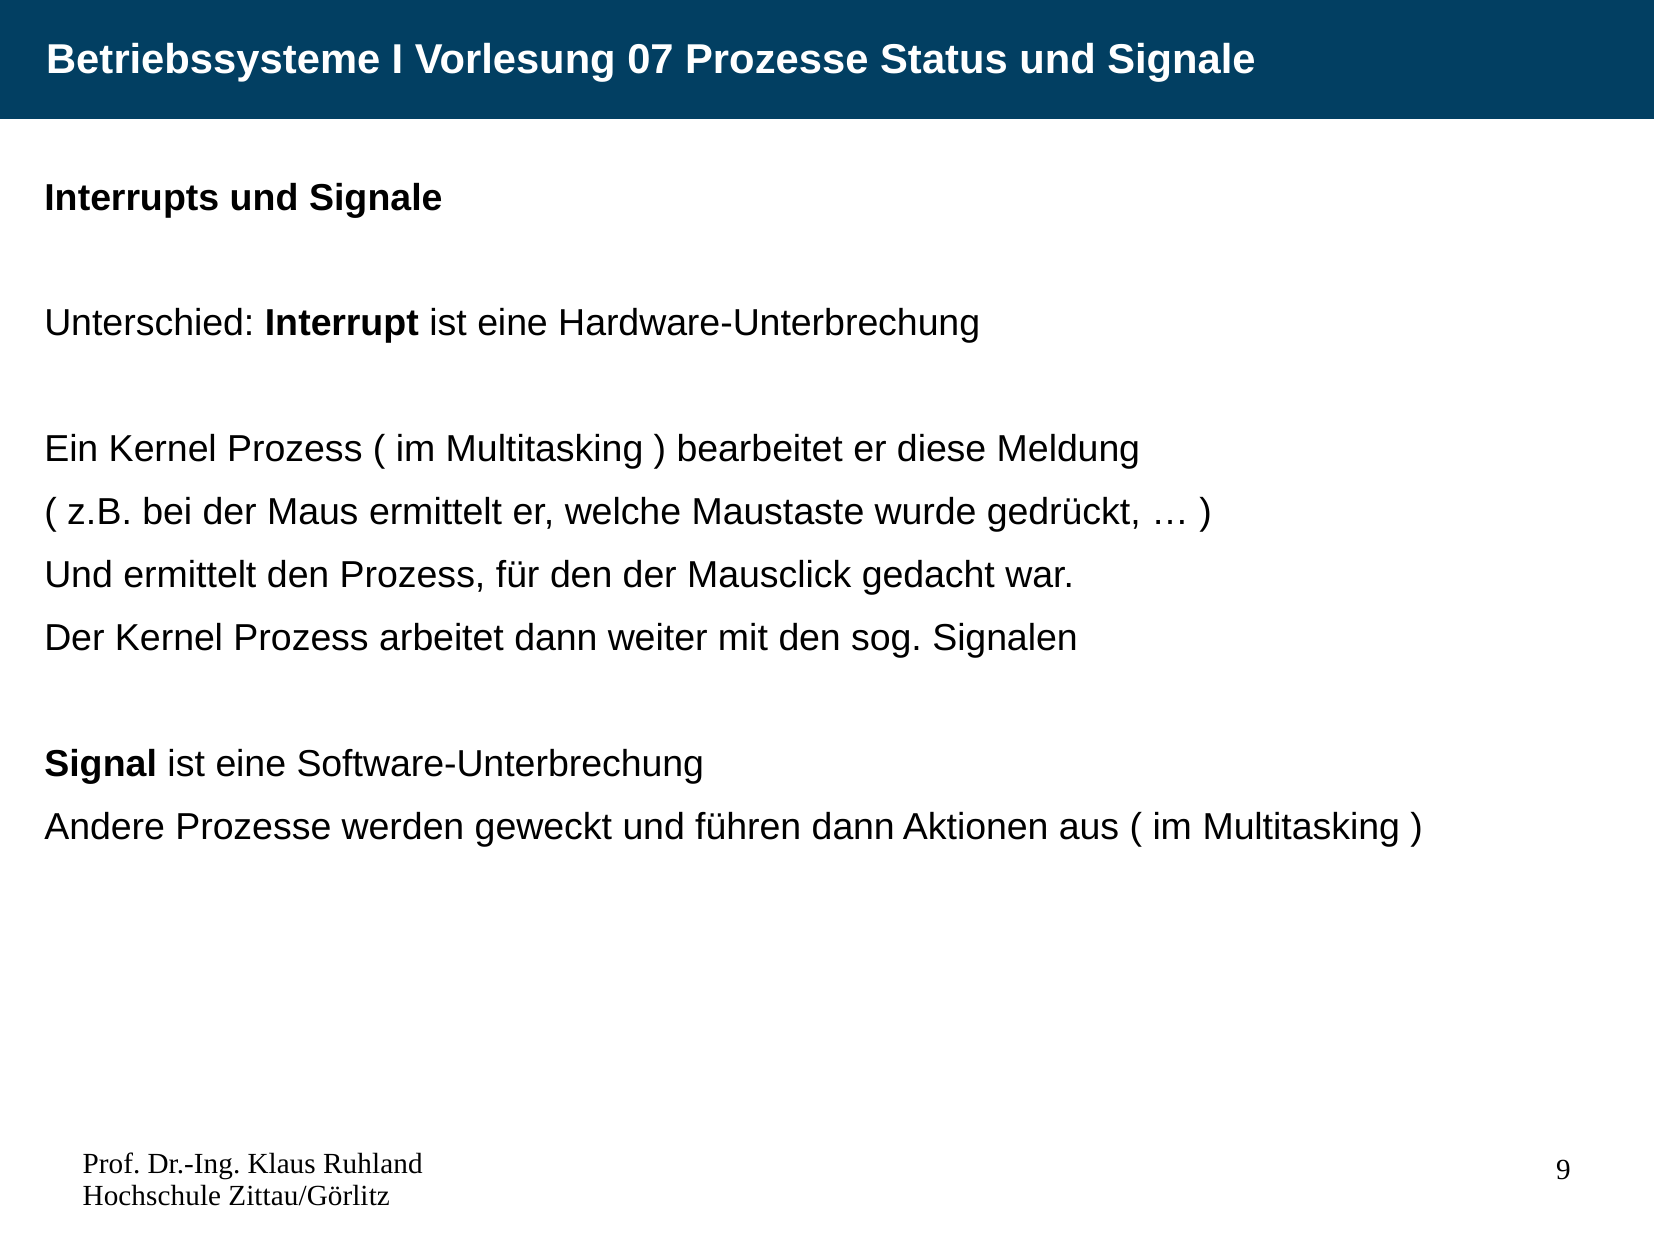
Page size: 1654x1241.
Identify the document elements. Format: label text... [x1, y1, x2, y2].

text_box Interrupts und Signale Unterschied: Interrupt ist eine Hardware-Unterbrechung Ein Kernel Prozess ( im Multitasking ) bearbeitet er diese Meldung ( z.B. bei der Maus ermittelt er, welche Maustaste wurde gedrückt, … ) Und ermittelt den Prozess, für den der Mausclick gedacht war. Der Kernel Prozess arbeitet dann weiter mit den sog. Signalen Signal ist eine Software-Unterbrechung Andere Prozesse werden geweckt und führen dann Aktionen aus ( im Multitasking ) [29, 147, 1565, 1121]
